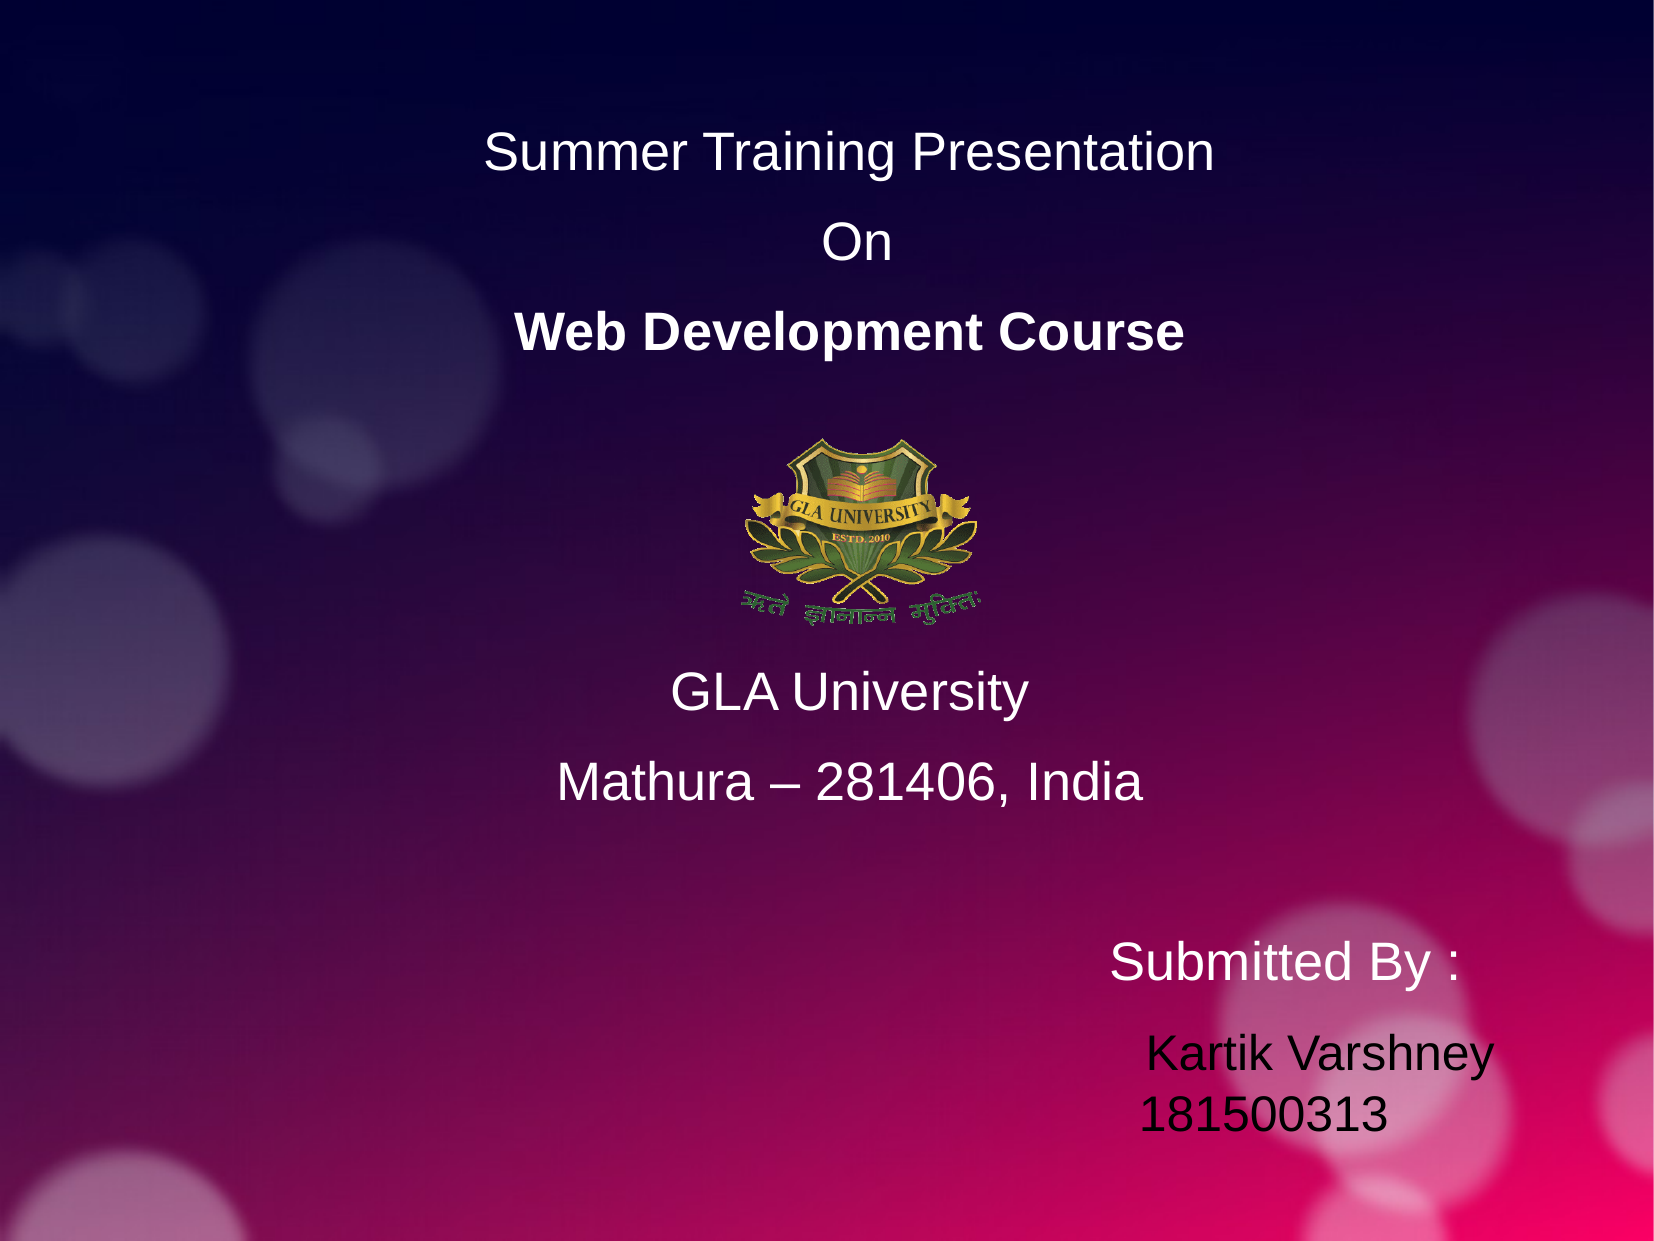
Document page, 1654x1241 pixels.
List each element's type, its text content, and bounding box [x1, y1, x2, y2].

picture [741, 438, 981, 626]
picture [0, 0, 1654, 1241]
subtitle Summer Training Presentation On Web Development Course GLA University Mathura – 281406, India Submitted By : Kartik Varshney 181500313 [106, 121, 1595, 1241]
